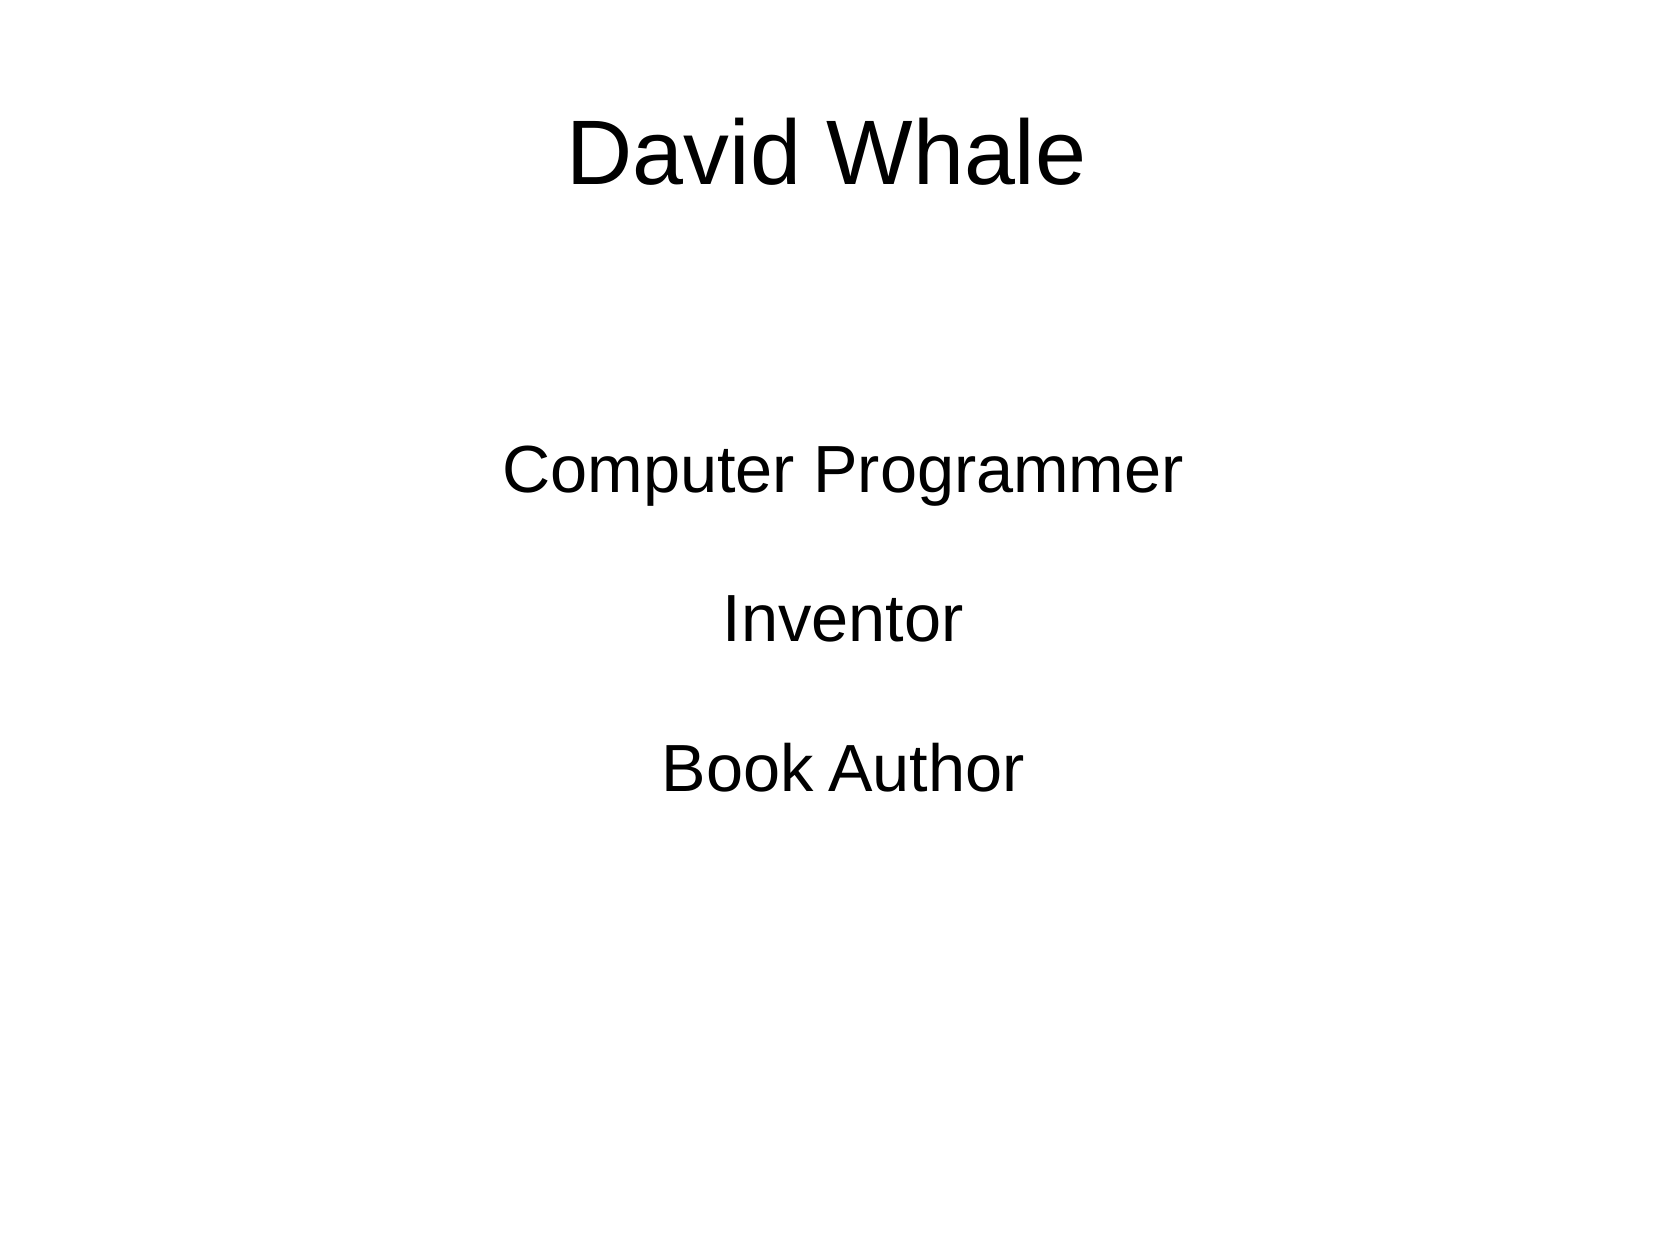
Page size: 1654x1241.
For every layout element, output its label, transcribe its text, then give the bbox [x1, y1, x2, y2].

subtitle Computer Programmer Inventor Book Author [115, 296, 1571, 1016]
title David Whale [82, 49, 1571, 257]
